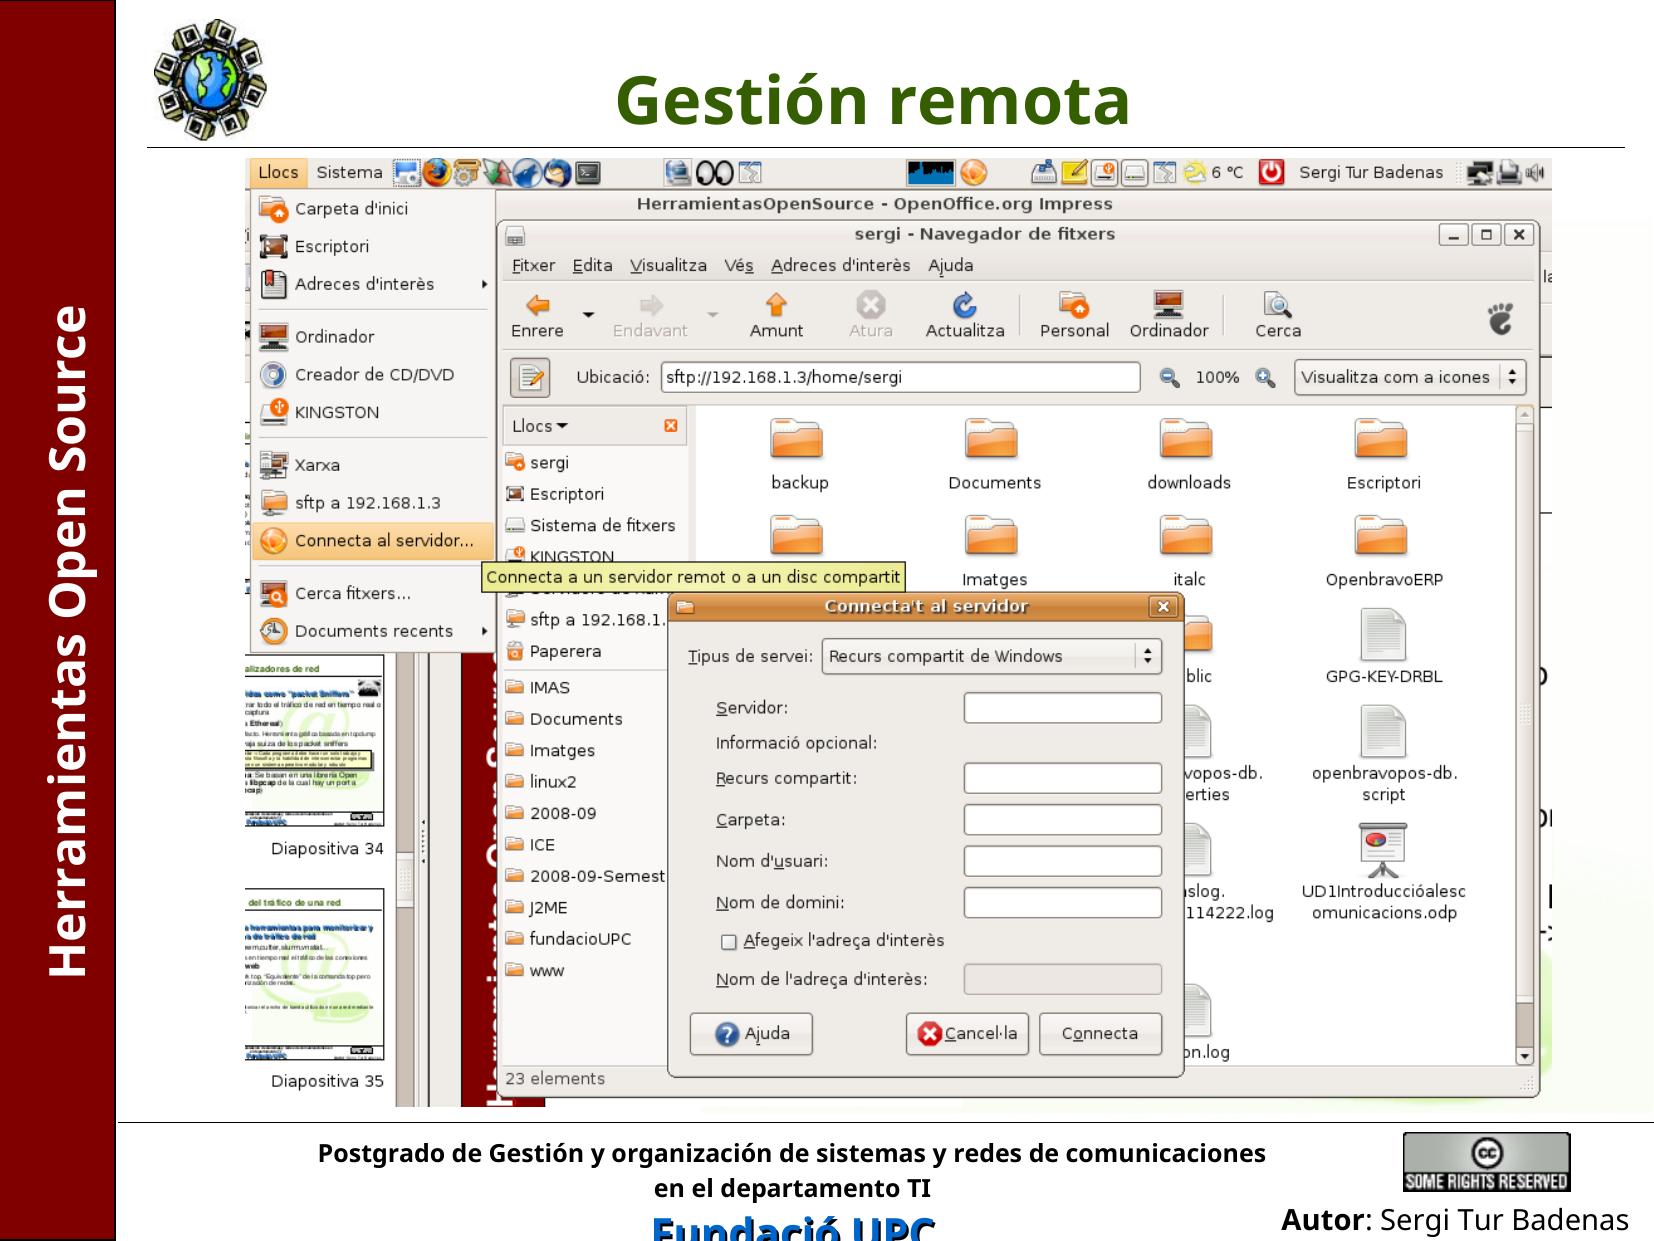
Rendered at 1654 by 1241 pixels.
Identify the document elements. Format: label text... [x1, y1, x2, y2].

title Gestión remota [129, 56, 1619, 141]
picture [245, 158, 1654, 1113]
picture [154, 19, 268, 56]
picture [1403, 1132, 1571, 1192]
